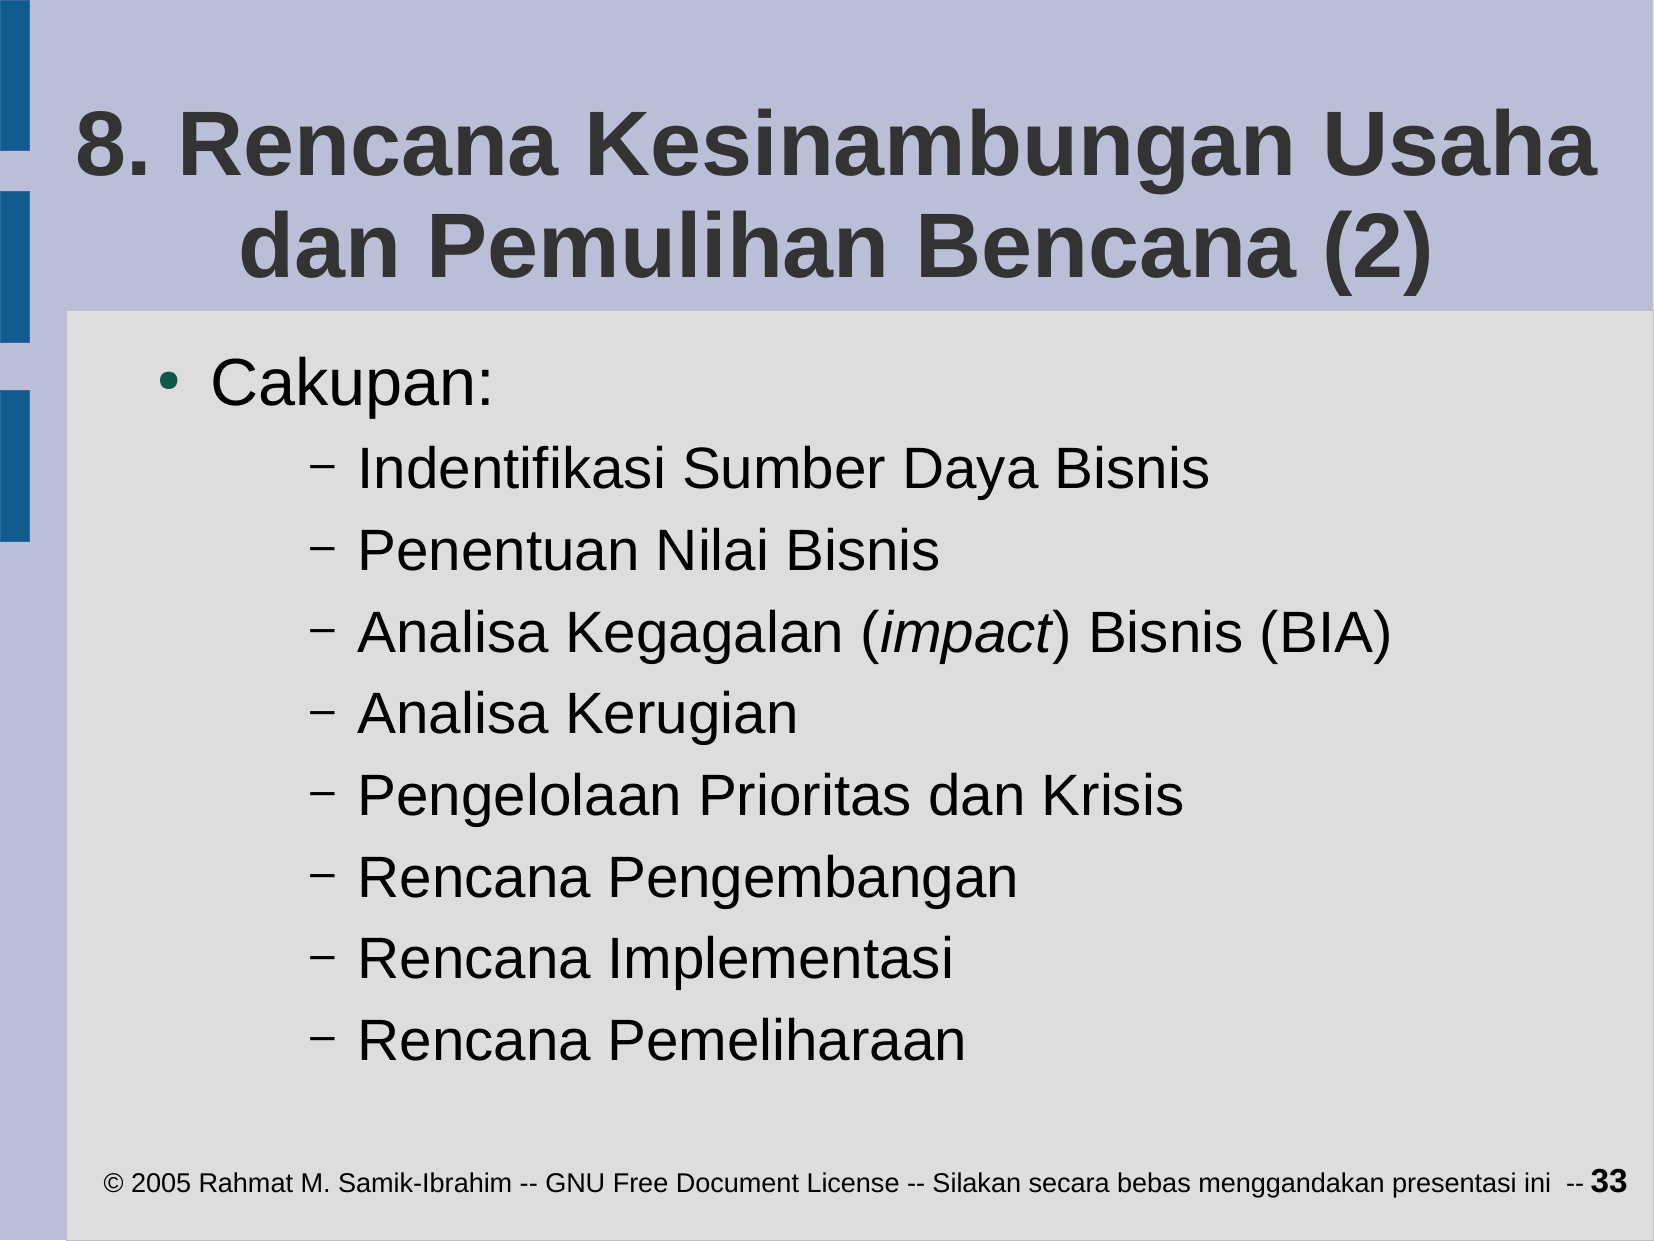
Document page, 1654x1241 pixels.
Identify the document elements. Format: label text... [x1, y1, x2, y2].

list Cakupan: Indentifikasi Sumber Daya Bisnis Penentuan Nilai Bisnis Analisa Kegagalan (impact) Bisnis (BIA) Analisa Kerugian Pengelolaan Prioritas dan Krisis Rencana Pengembangan Rencana Implementasi Rencana Pemeliharaan [121, 344, 1534, 1127]
title 8. Rencana Kesinambungan Usaha dan Pemulihan Bencana (2) [44, 91, 1631, 299]
